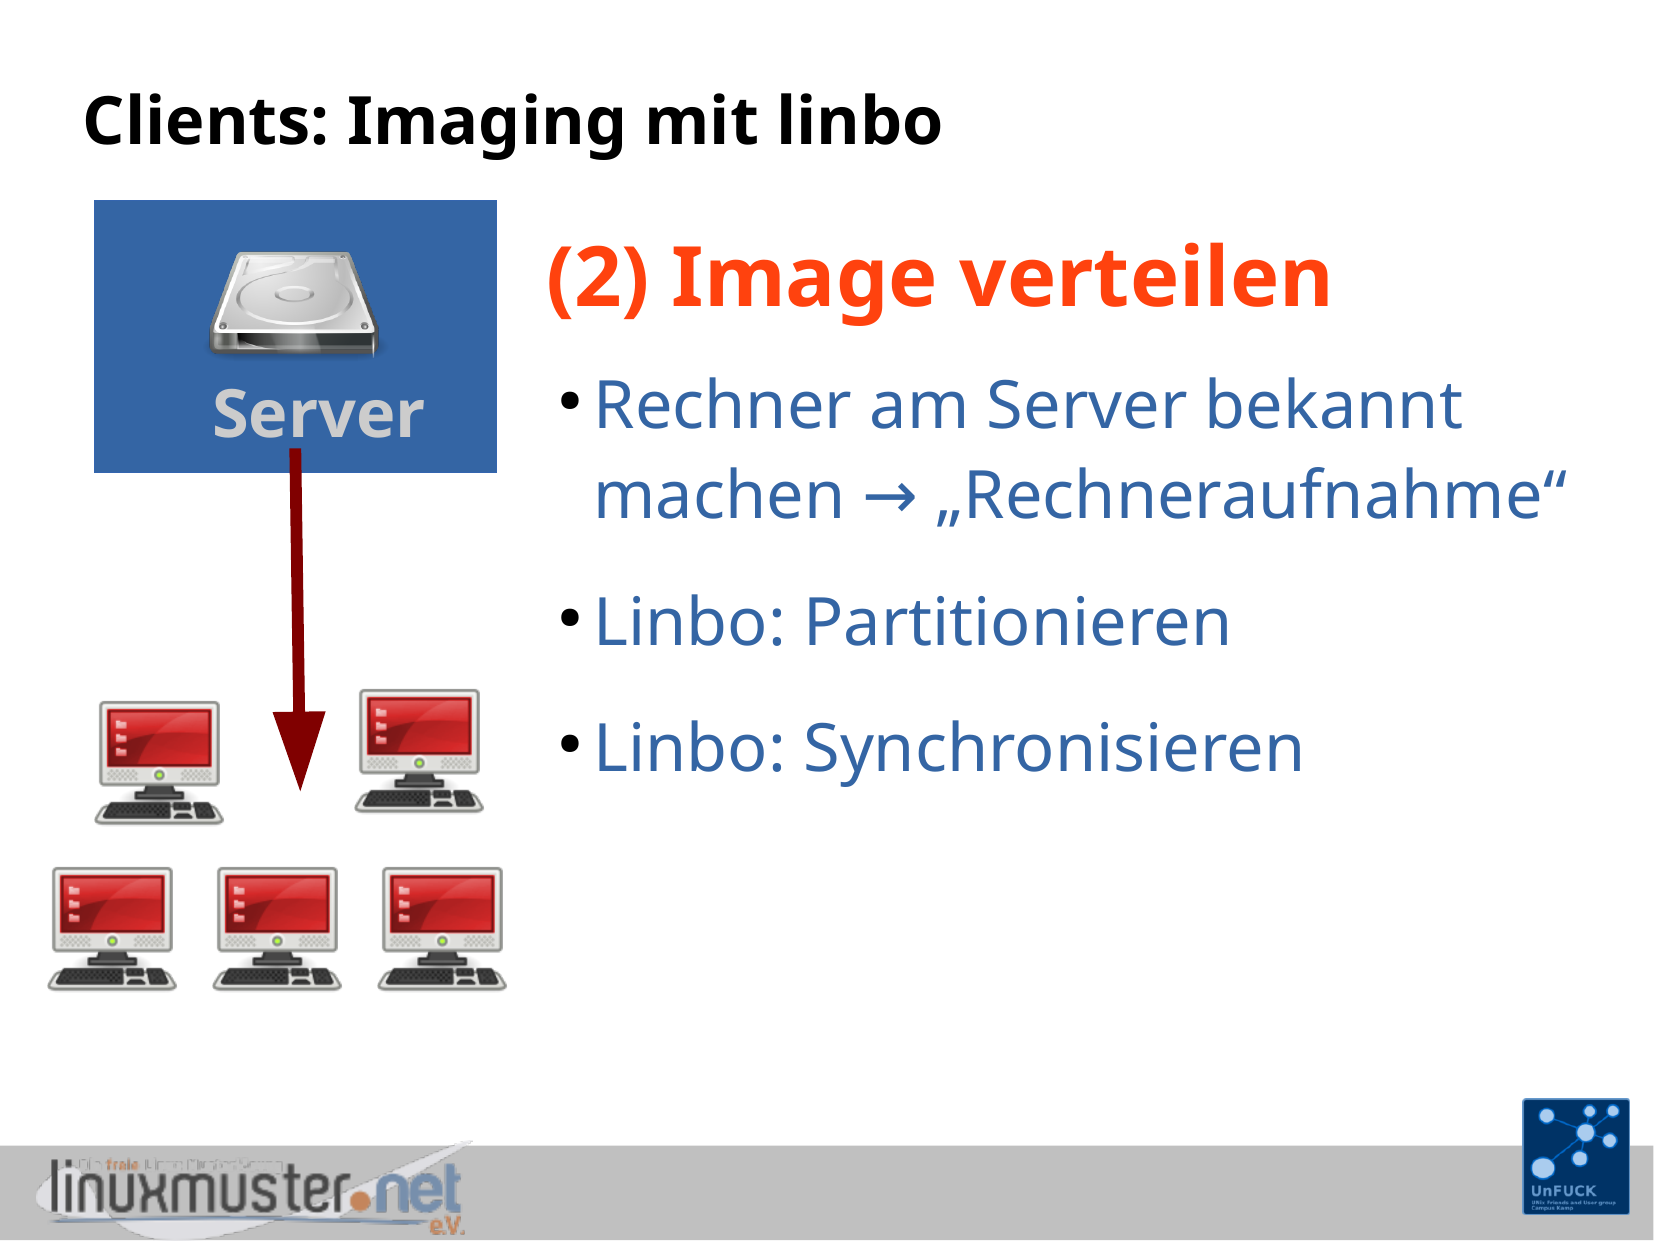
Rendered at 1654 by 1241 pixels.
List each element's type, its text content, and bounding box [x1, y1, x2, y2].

picture [201, 200, 390, 358]
picture [1522, 1098, 1630, 1215]
picture [36, 1140, 473, 1241]
picture [212, 862, 343, 993]
picture [377, 862, 508, 993]
title Clients: Imaging mit linbo [82, 49, 1571, 189]
text_box [94, 200, 289, 473]
text_box Server [197, 358, 402, 449]
picture [354, 684, 485, 815]
picture [47, 862, 178, 993]
text_box Rechner am Server bekannt machen → „Rechneraufnahme“ Linbo: Partitionieren Linbo: Synchronisieren [543, 349, 1642, 850]
picture [94, 696, 225, 827]
text_box [302, 200, 497, 473]
text_box (2) Image verteilen [531, 210, 1310, 319]
